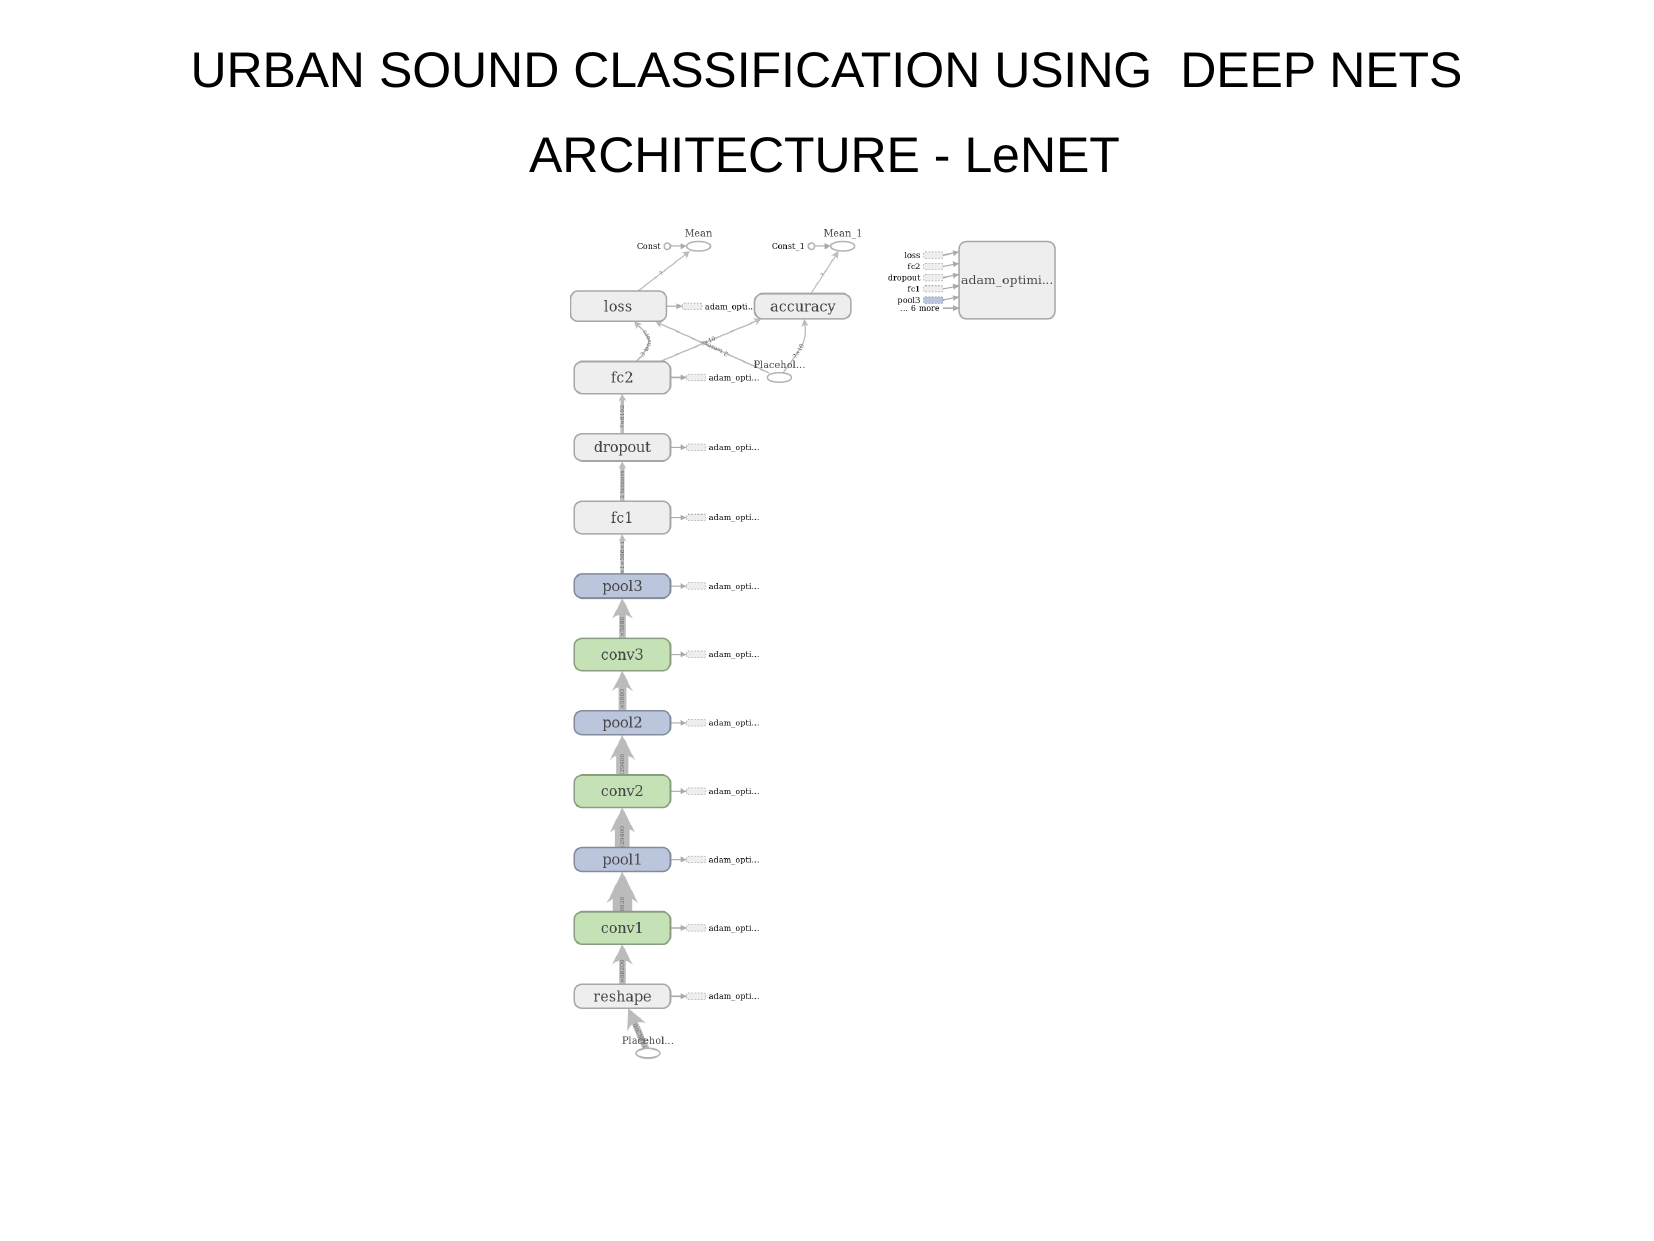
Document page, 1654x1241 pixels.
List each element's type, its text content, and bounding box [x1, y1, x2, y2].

title ARCHITECTURE - LeNET [80, 120, 1569, 191]
picture [570, 209, 1119, 1103]
title URBAN SOUND CLASSIFICATION USING DEEP NETS [82, 34, 1571, 106]
